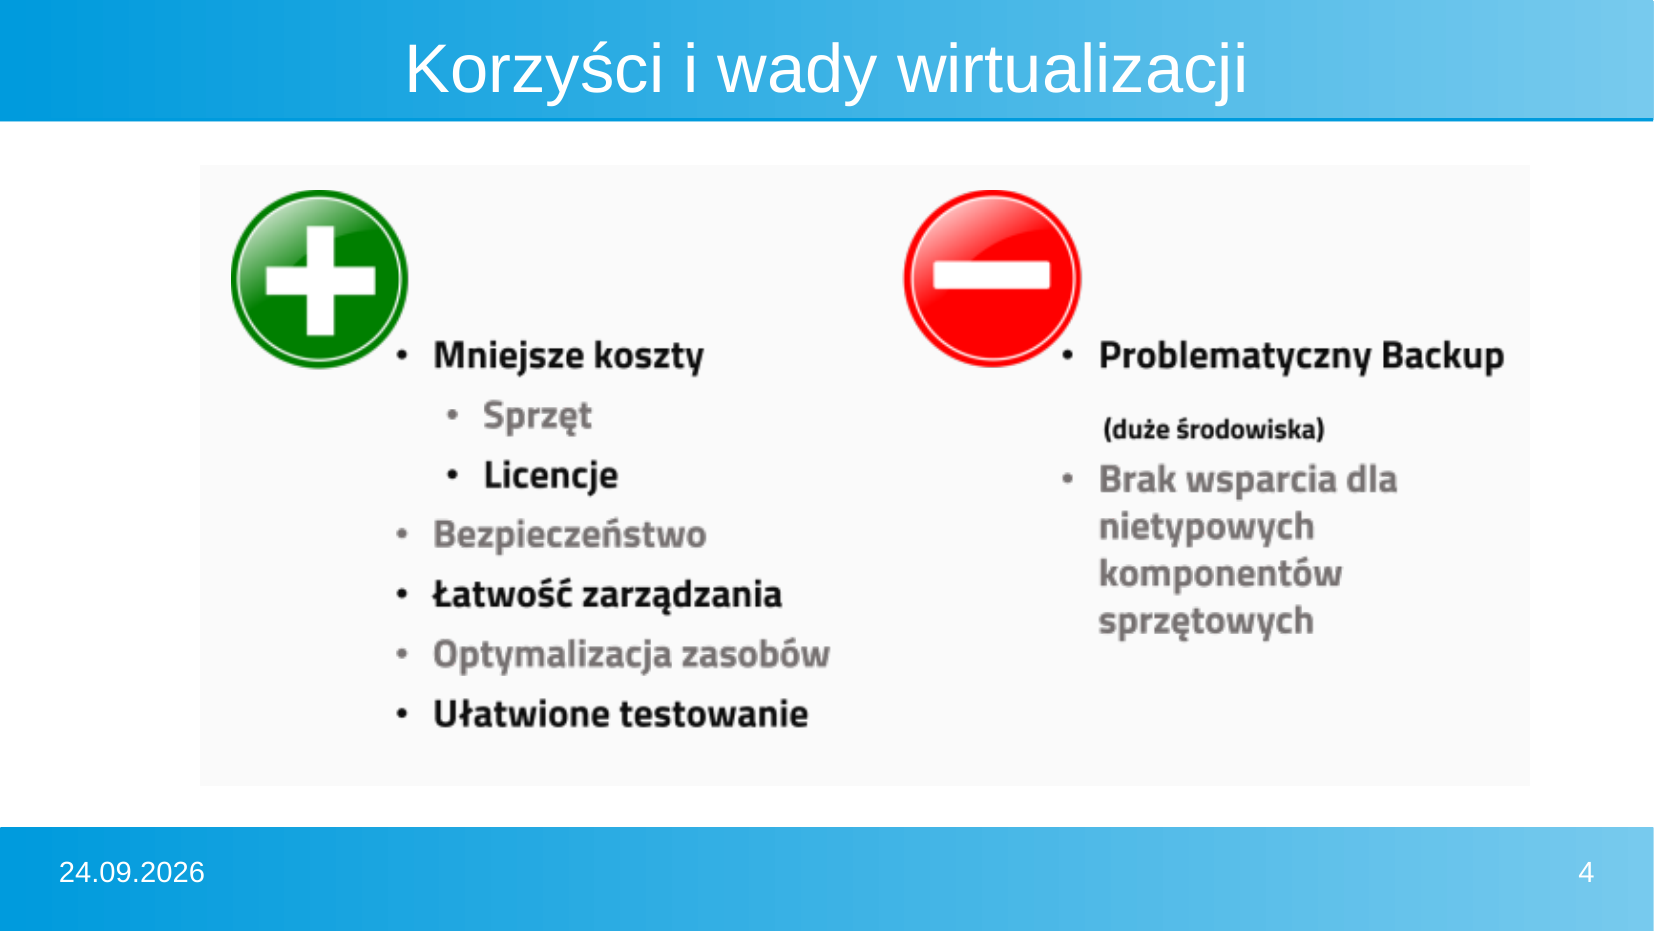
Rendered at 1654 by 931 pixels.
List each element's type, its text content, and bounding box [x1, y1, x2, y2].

text_box [200, 165, 1530, 786]
picture [231, 190, 1529, 764]
title Korzyści i wady wirtualizacji [59, 29, 1595, 108]
